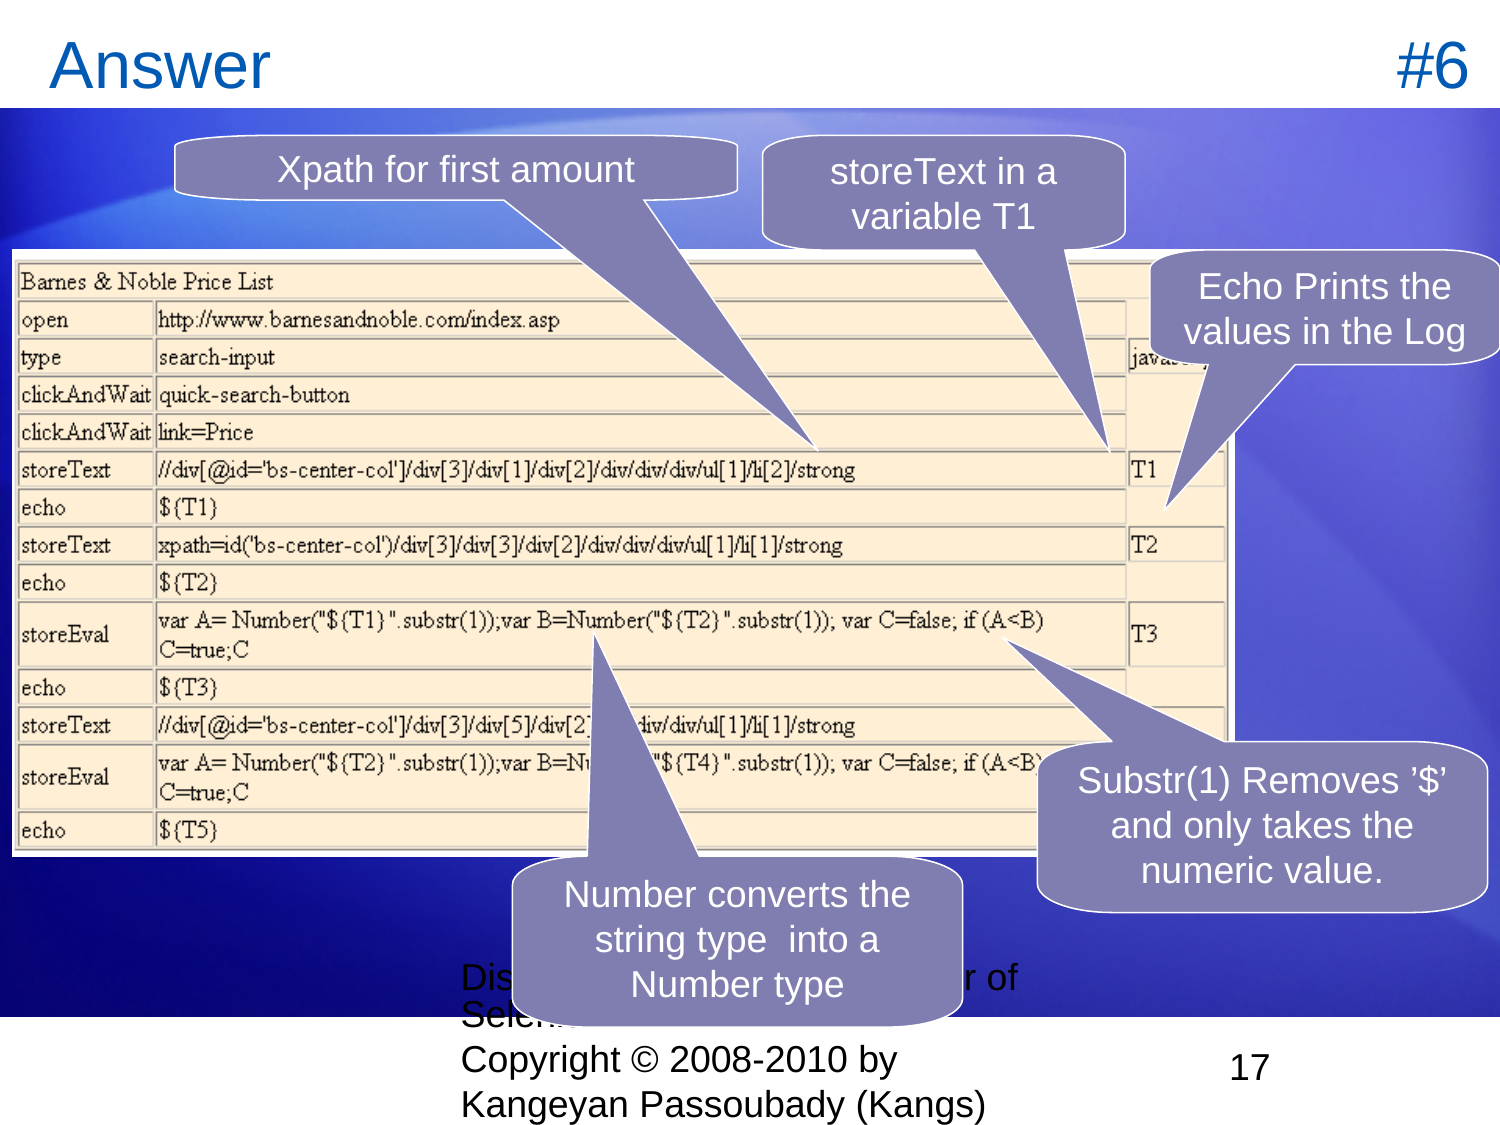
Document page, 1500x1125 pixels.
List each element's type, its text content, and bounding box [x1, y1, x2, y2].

picture [512, 1002, 517, 1017]
text_box storeText in a variable T1 [762, 135, 1126, 453]
text_box Echo Prints the values in the Log [1149, 249, 1500, 512]
picture [0, 108, 1500, 1017]
title Answer #6 [35, 11, 1500, 112]
picture [500, 972, 512, 982]
text_box Substr(1) Removes ’$’ and only takes the numeric value. [1001, 637, 1488, 913]
picture [490, 1009, 501, 1015]
text_box Number converts the string type into a Number type [512, 631, 963, 1028]
text_box Xpath for first amount [174, 135, 819, 452]
